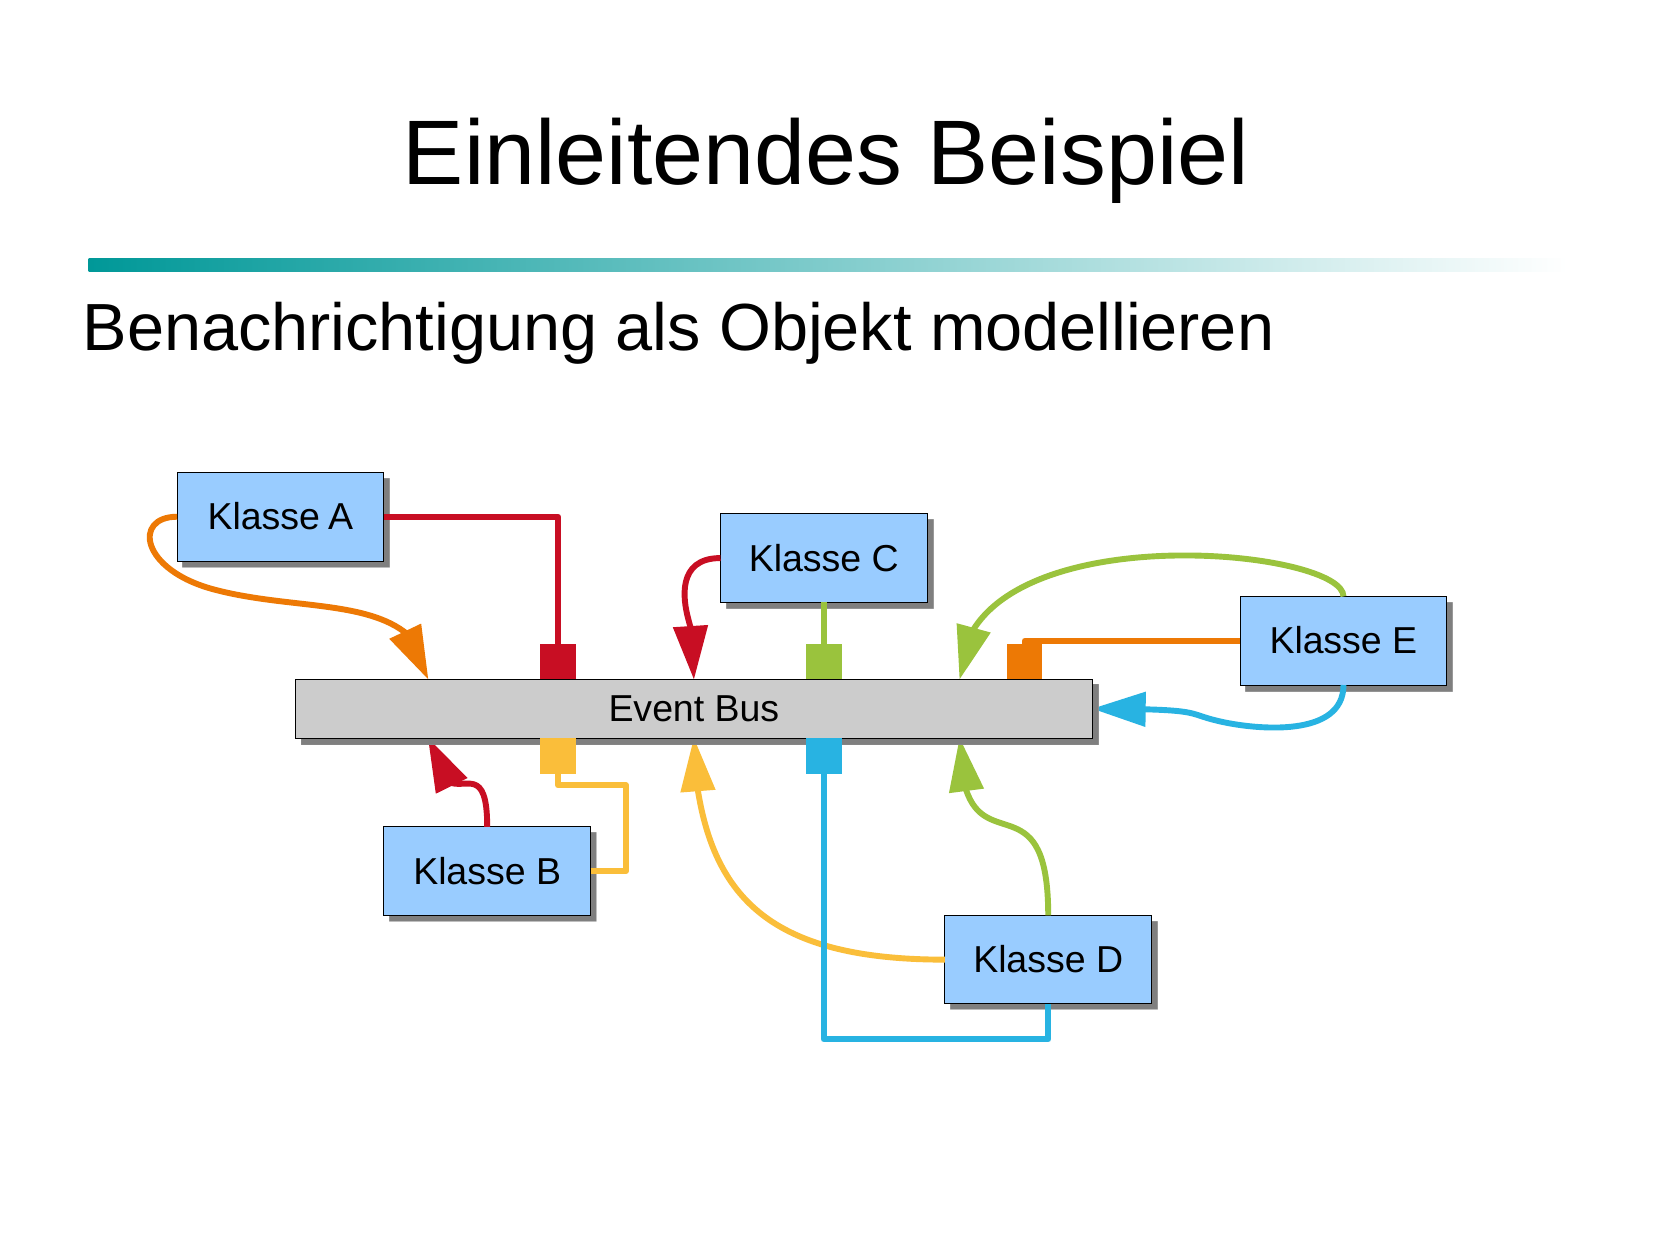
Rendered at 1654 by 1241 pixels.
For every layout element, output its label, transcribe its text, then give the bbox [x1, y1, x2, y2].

text_box Klasse B [383, 826, 591, 916]
text_box Klasse D [944, 915, 1152, 1004]
text_box Klasse C [720, 513, 928, 603]
title Einleitendes Beispiel [82, 49, 1571, 257]
text_box Klasse E [1240, 596, 1447, 686]
list Benachrichtigung als Objekt modellieren [82, 290, 1571, 384]
text_box Bestellung News [617, 789, 622, 867]
text_box Event Bus [295, 679, 1093, 739]
text_box Klasse A [177, 472, 384, 562]
